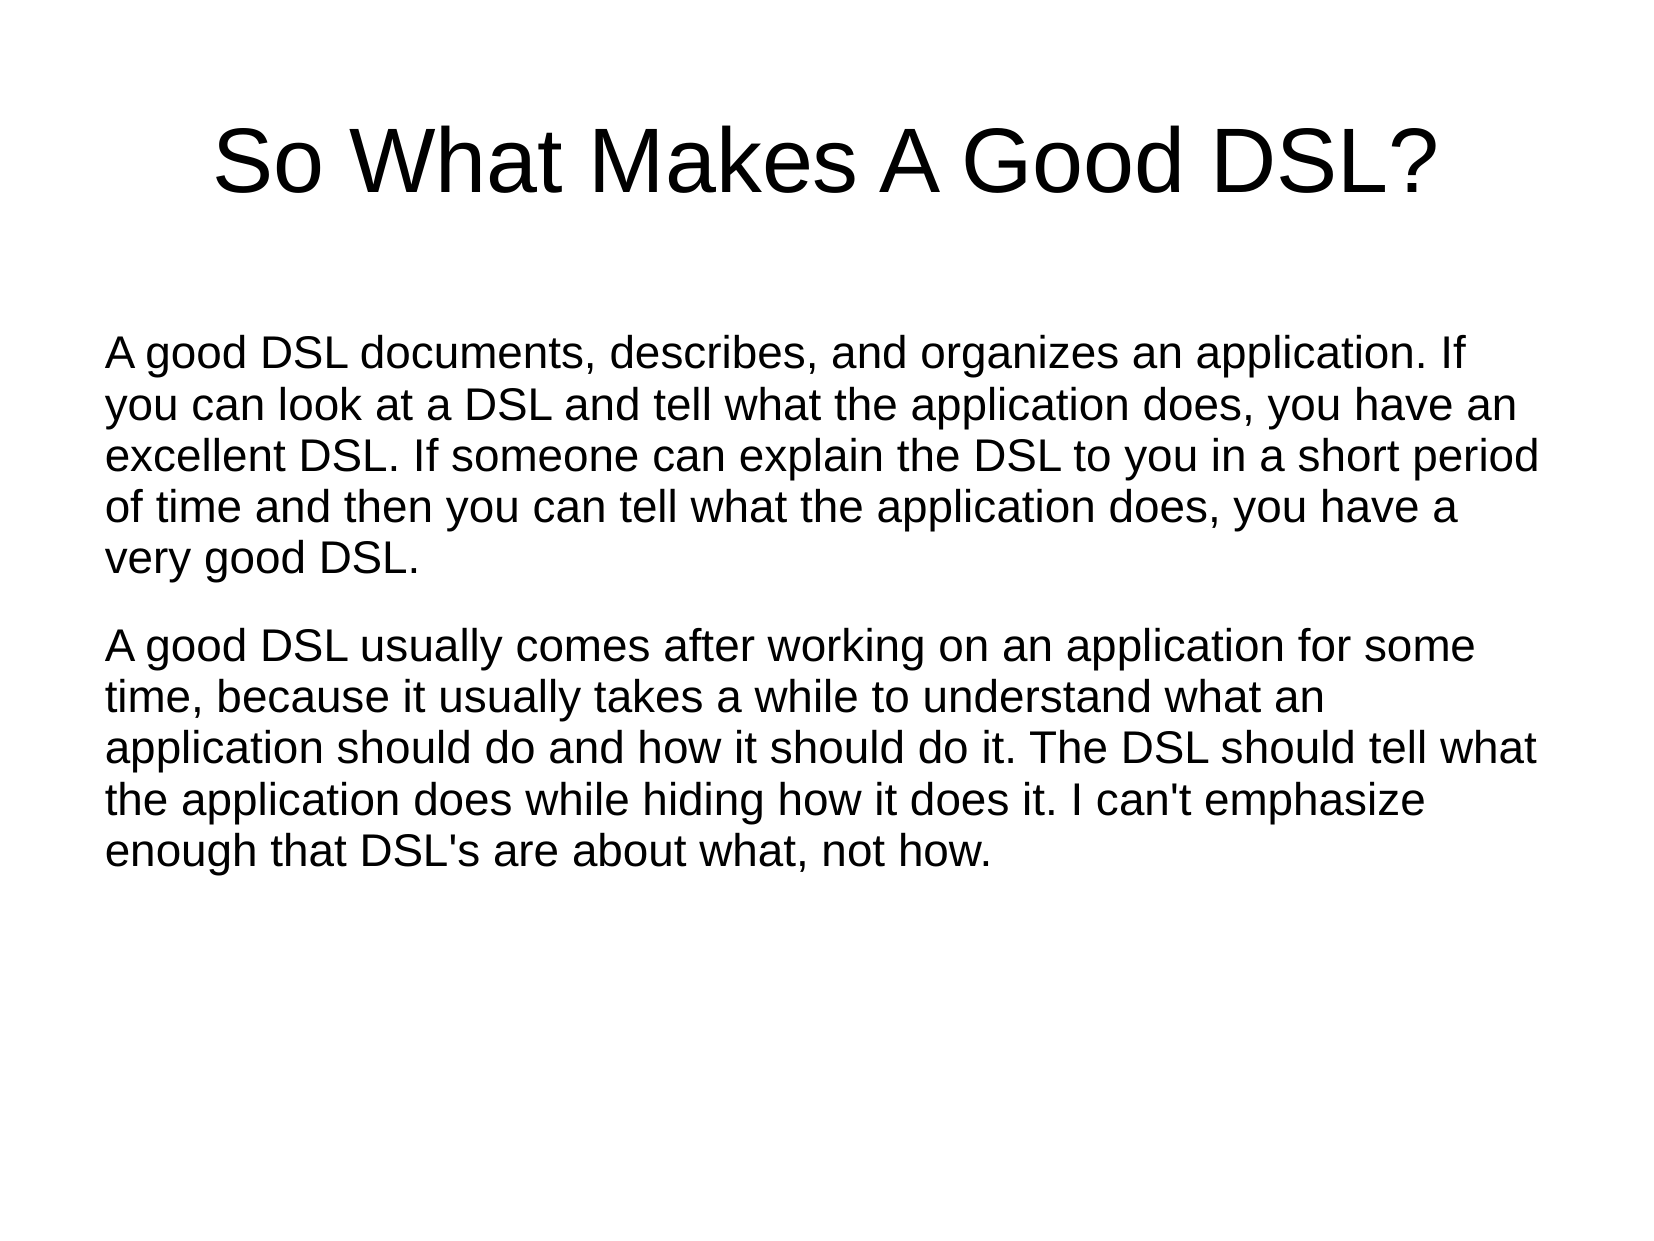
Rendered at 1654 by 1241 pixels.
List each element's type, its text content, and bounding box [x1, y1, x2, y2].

title So What Makes A Good DSL? [82, 57, 1571, 265]
text_box A good DSL documents, describes, and organizes an application. If you can look at a DSL and tell what the application does, you have an excellent DSL. If someone can explain the DSL to you in a short period of time and then you can tell what the application does, you have a very good DSL. A good DSL usually comes after working on an application for some time, because it usually takes a while to understand what an application should do and how it should do it. The DSL should tell what the application does while hiding how it does it. I can't emphasize enough that DSL's are about what, not how. [90, 319, 1561, 980]
